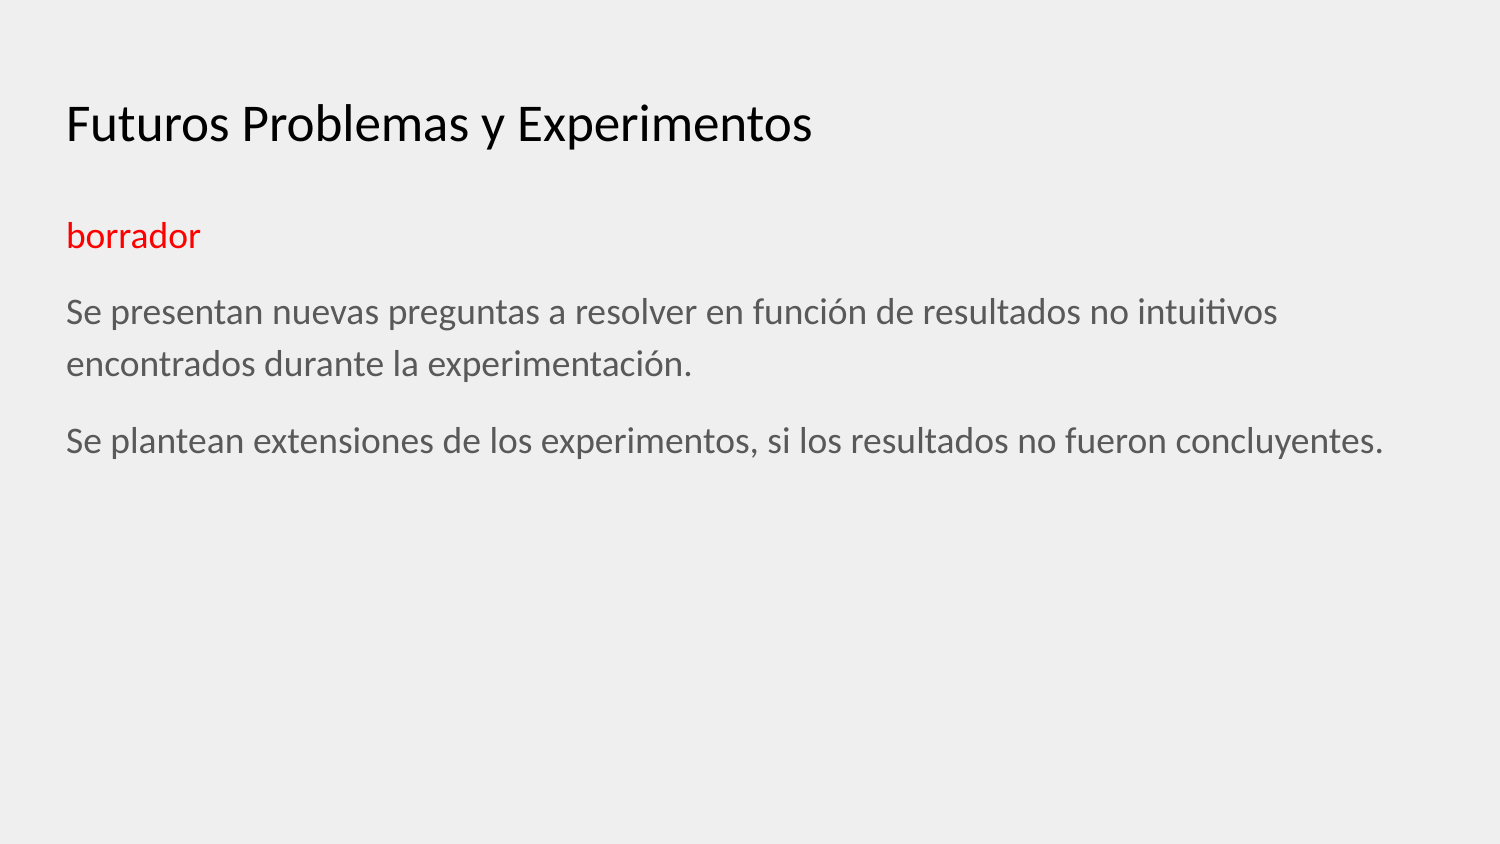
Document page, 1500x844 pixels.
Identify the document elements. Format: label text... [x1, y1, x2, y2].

title Futuros Problemas y Experimentos [51, 72, 1449, 167]
list borrador Se presentan nuevas preguntas a resolver en función de resultados no intuitivos encontrados durante la experimentación. Se plantean extensiones de los experimentos, si los resultados no fueron concluyentes. [51, 189, 1449, 750]
